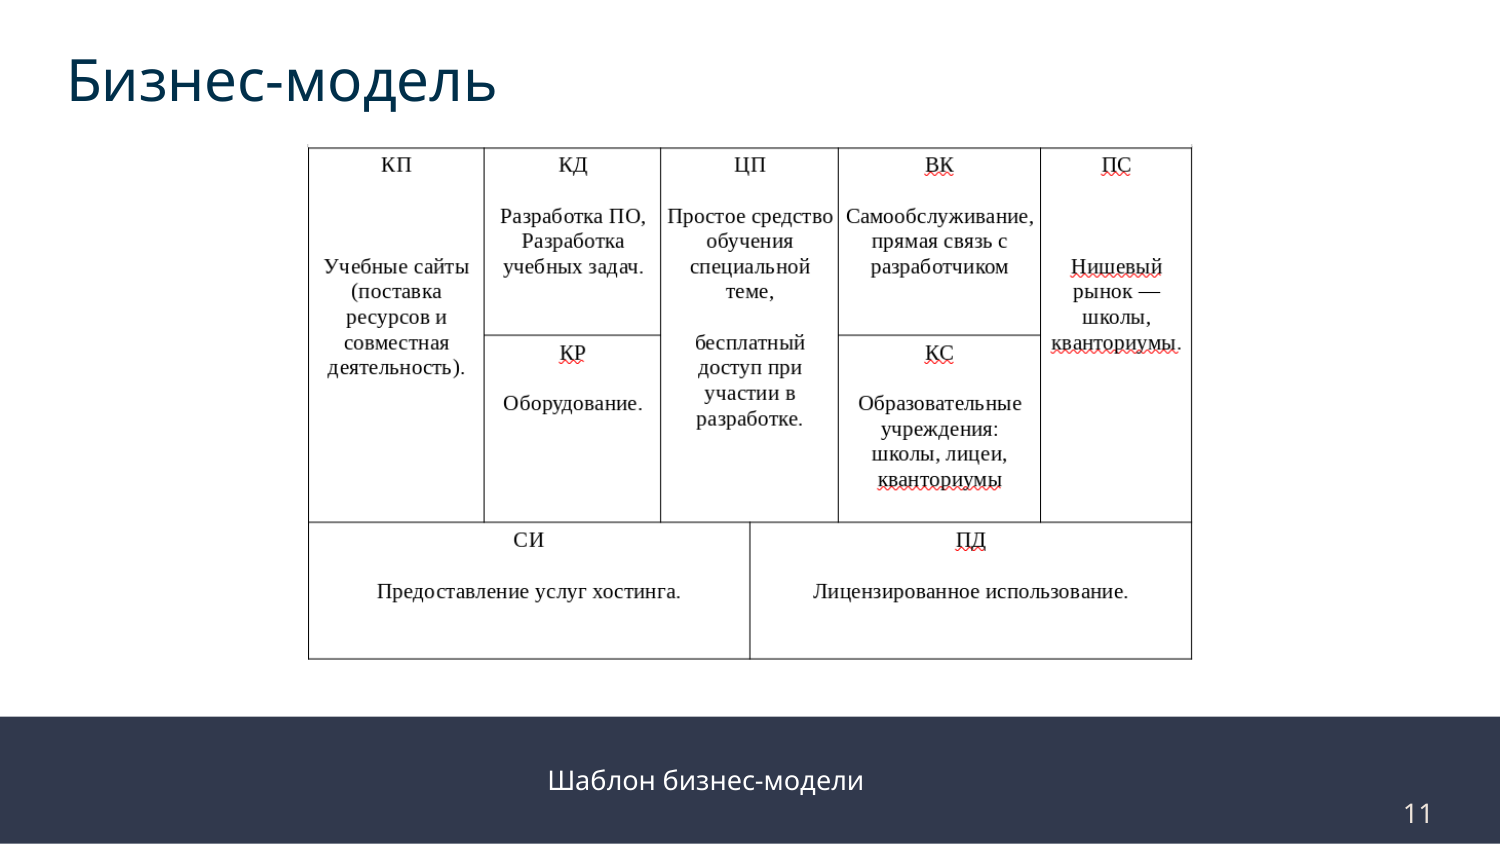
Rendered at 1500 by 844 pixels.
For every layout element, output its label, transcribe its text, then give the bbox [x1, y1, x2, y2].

subtitle 11 [1129, 713, 1449, 844]
picture [307, 144, 1193, 662]
title Бизнес-модель [51, 28, 565, 329]
list Шаблон бизнес-модели [51, 741, 1129, 818]
